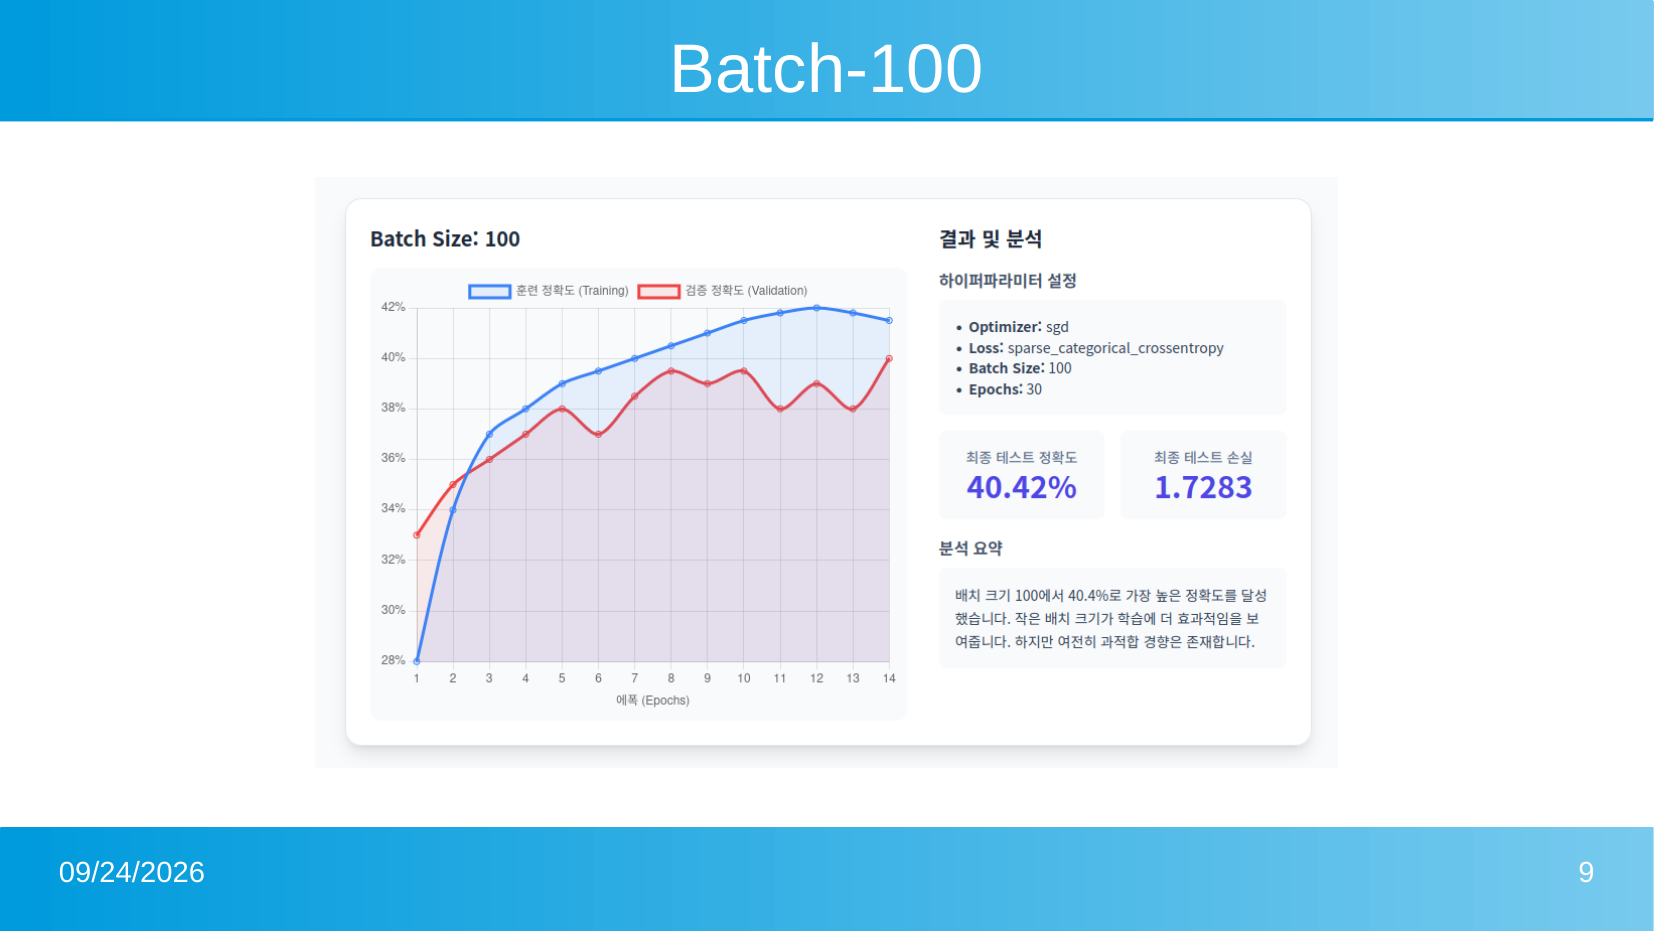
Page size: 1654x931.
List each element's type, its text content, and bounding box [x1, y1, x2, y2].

picture [315, 177, 1338, 768]
title Batch-100 [59, 29, 1595, 108]
